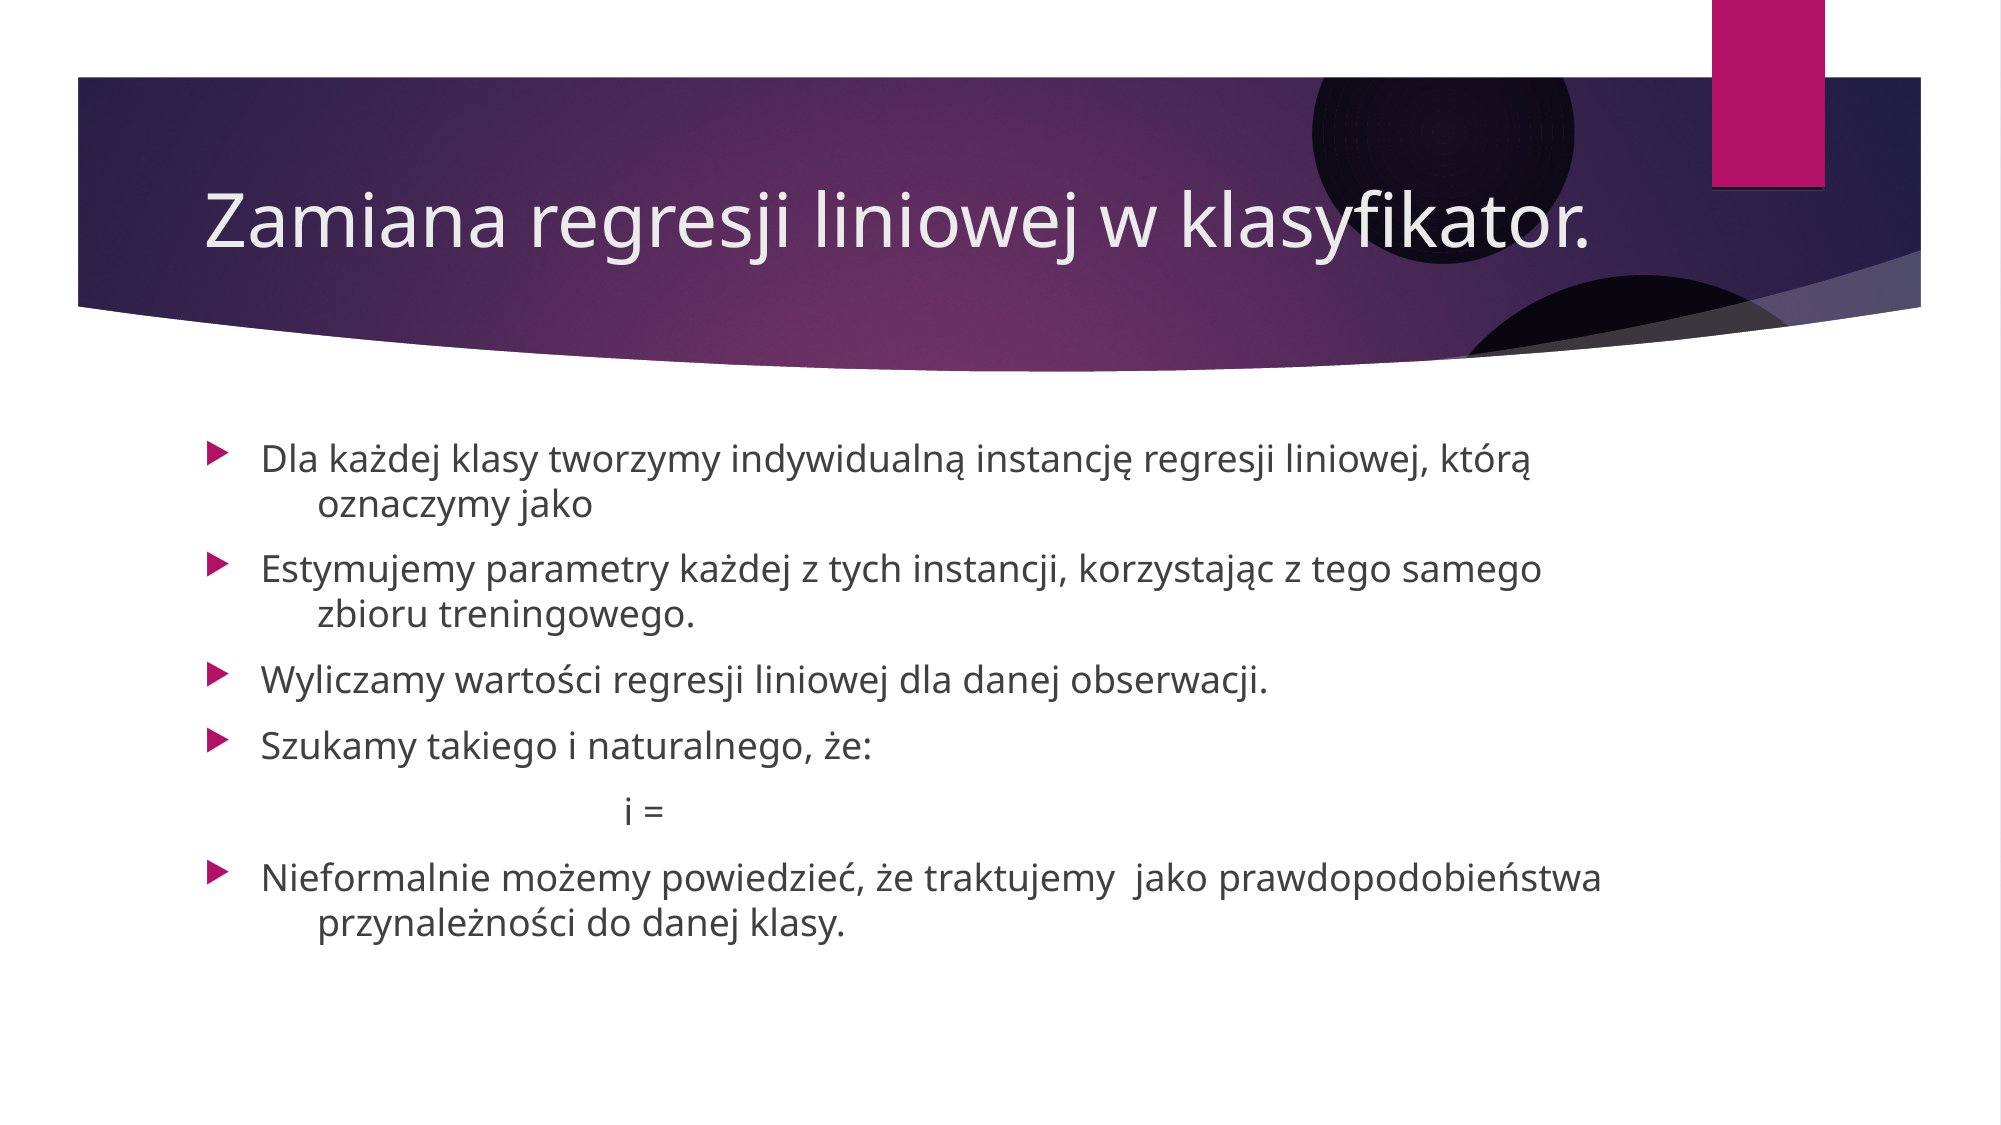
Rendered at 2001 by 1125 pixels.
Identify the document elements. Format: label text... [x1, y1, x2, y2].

list Dla każdej klasy tworzymy indywidualną instancję regresji liniowej, którą oznaczymy jako Estymujemy parametry każdej z tych instancji, korzystając z tego samego zbioru treningowego. Wyliczamy wartości regresji liniowej dla danej obserwacji. Szukamy takiego i naturalnego, że: i = Nieformalnie możemy powiedzieć, że traktujemy jako prawdopodobieństwa przynależności do danej klasy. [189, 427, 1638, 988]
title Zamiana regresji liniowej w klasyfikator. [189, 159, 1627, 276]
